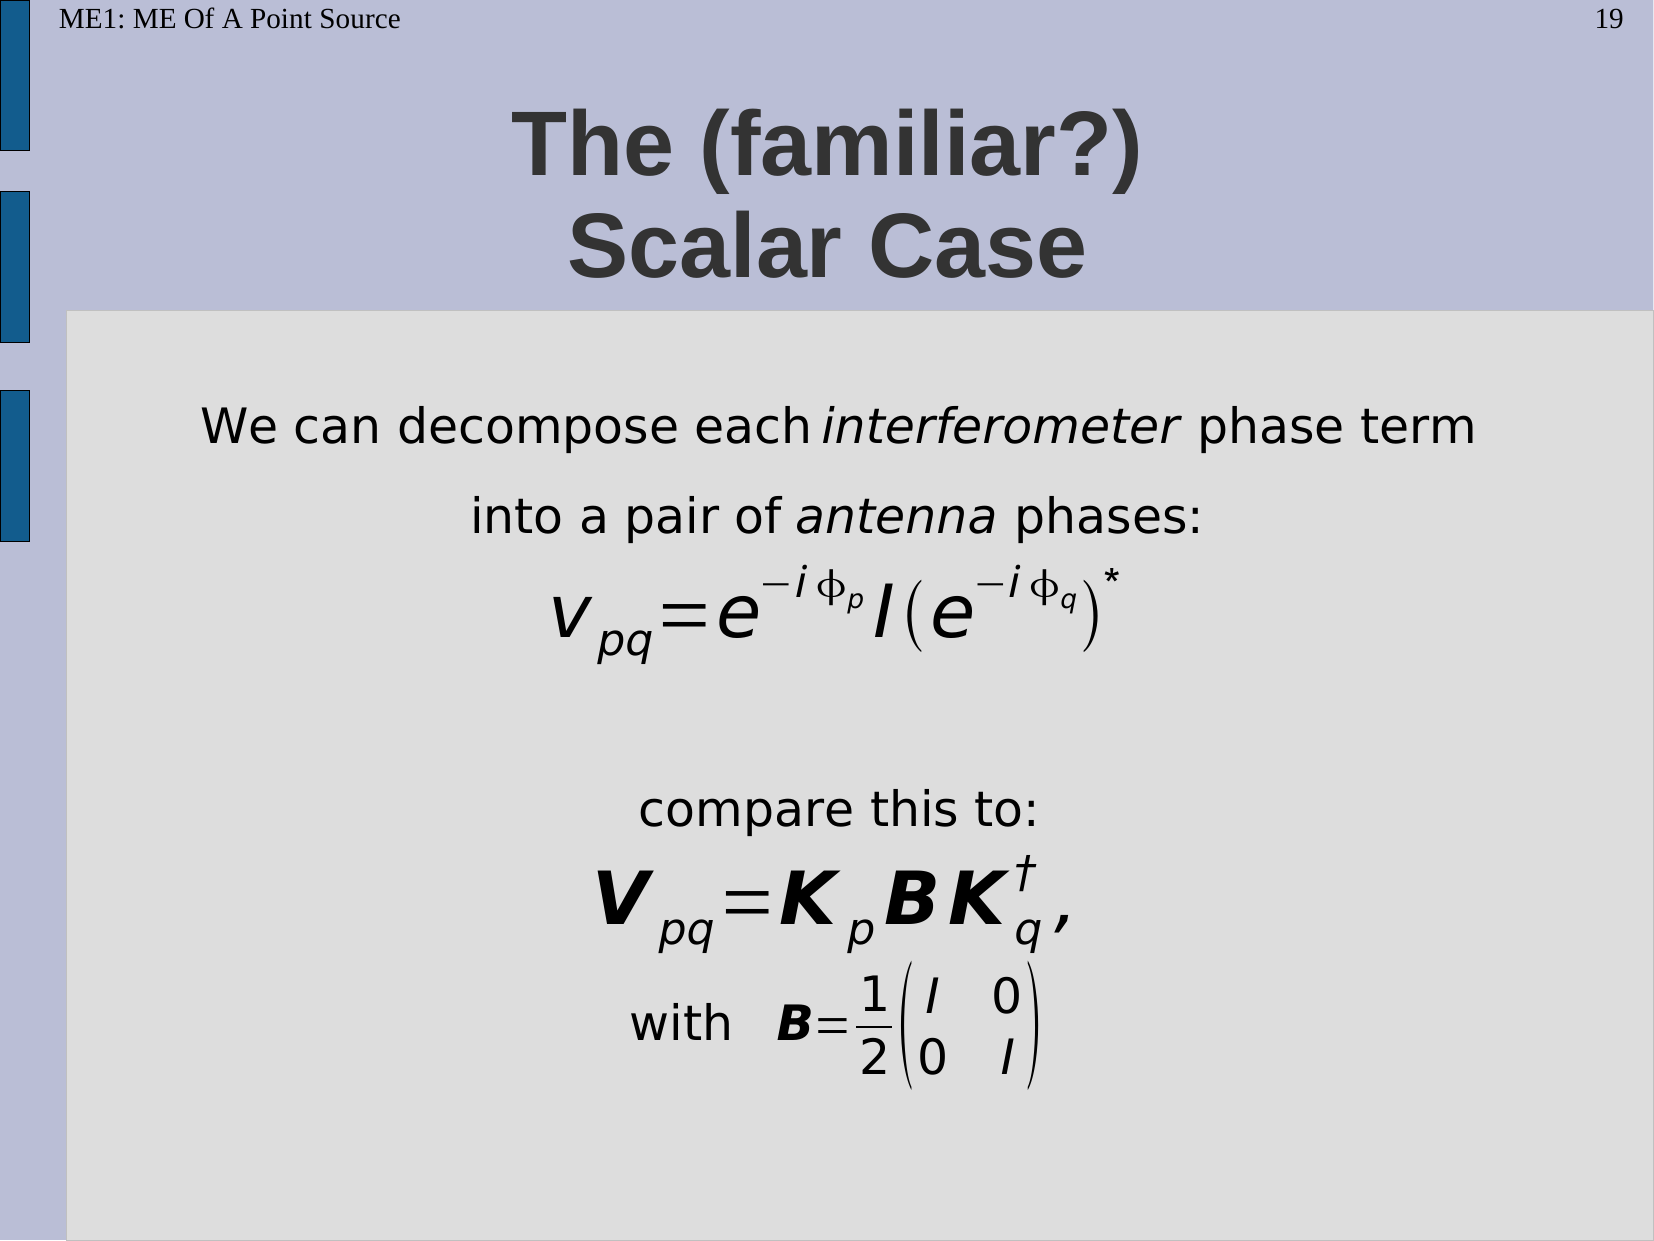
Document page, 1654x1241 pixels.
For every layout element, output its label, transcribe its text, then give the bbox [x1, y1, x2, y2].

chart [192, 376, 1477, 1093]
title The (familiar?) Scalar Case [121, 87, 1534, 302]
